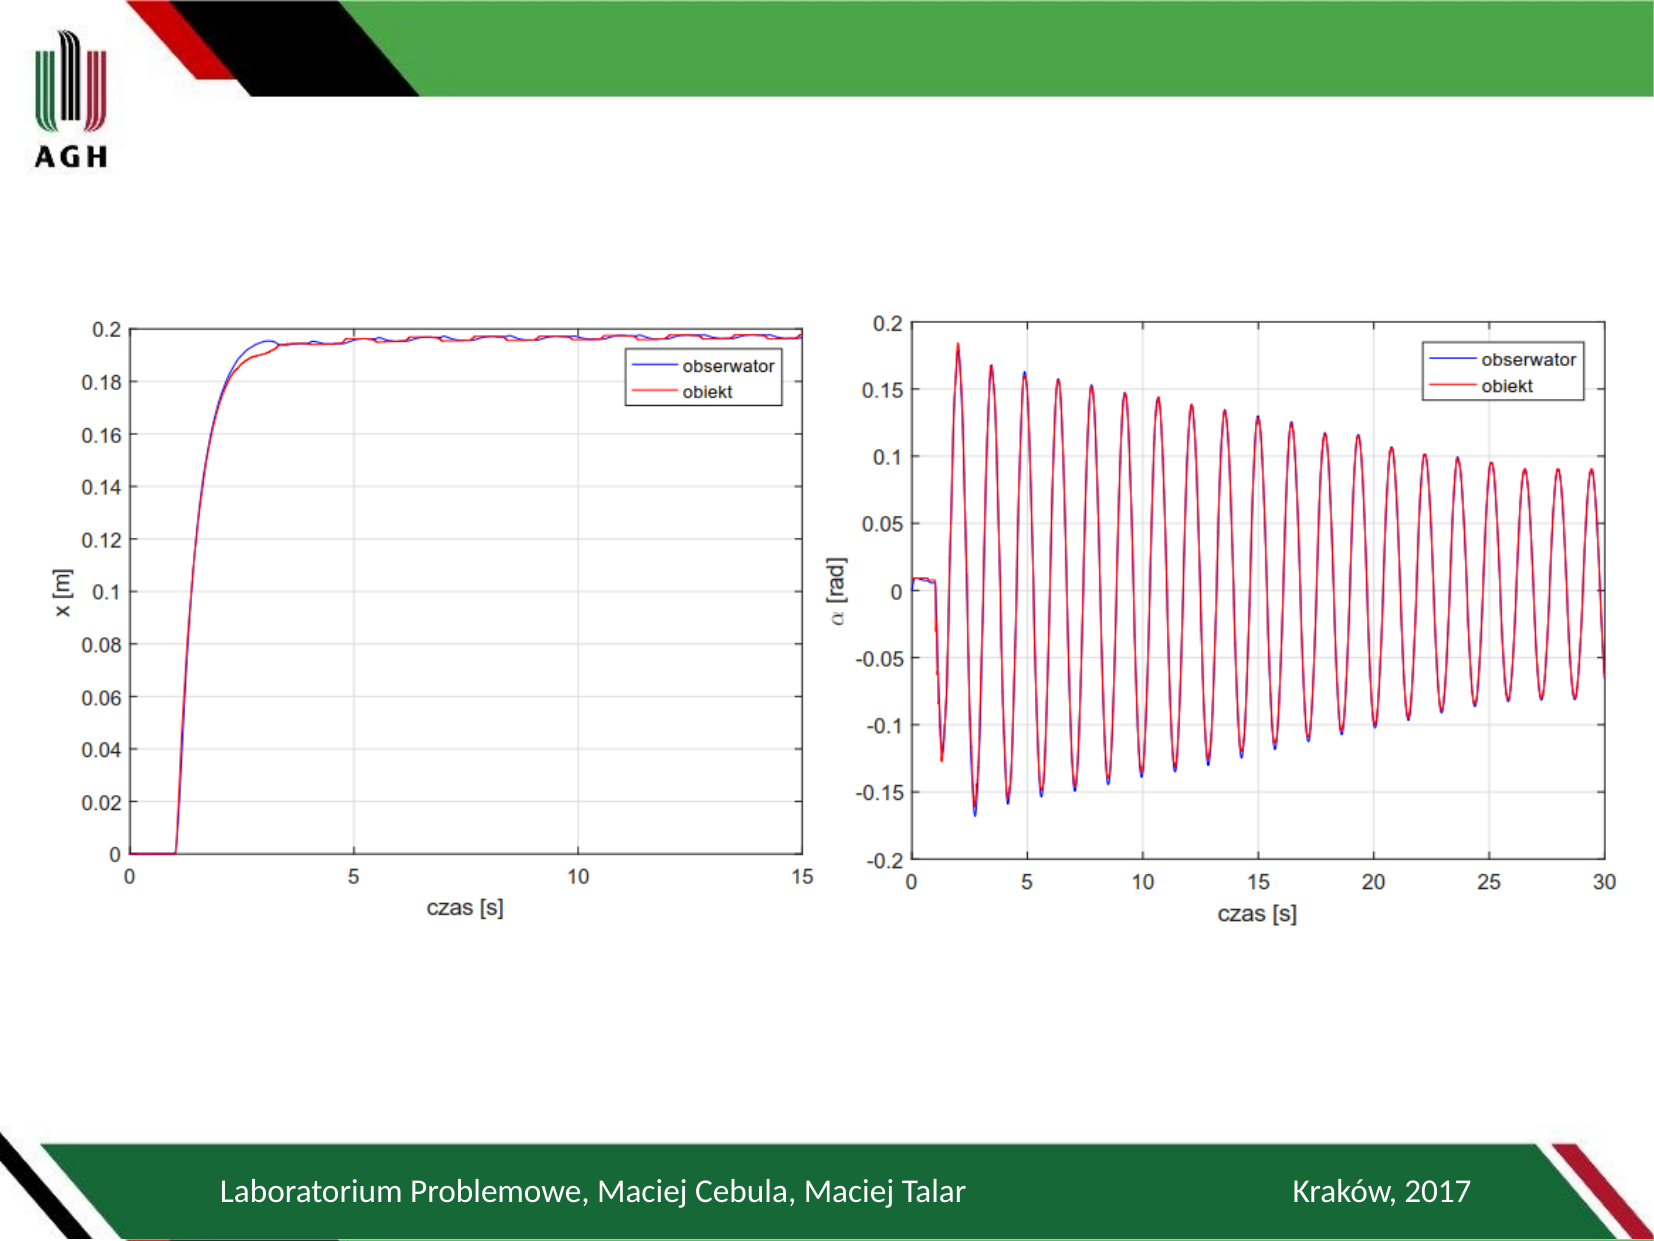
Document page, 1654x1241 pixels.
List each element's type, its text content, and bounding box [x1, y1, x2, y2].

text_box Kraków, 2017 [1285, 1161, 1487, 1217]
text_box Laboratorium Problemowe, Maciej Cebula, Maciej Talar [212, 1161, 976, 1217]
picture [0, 0, 1654, 1241]
